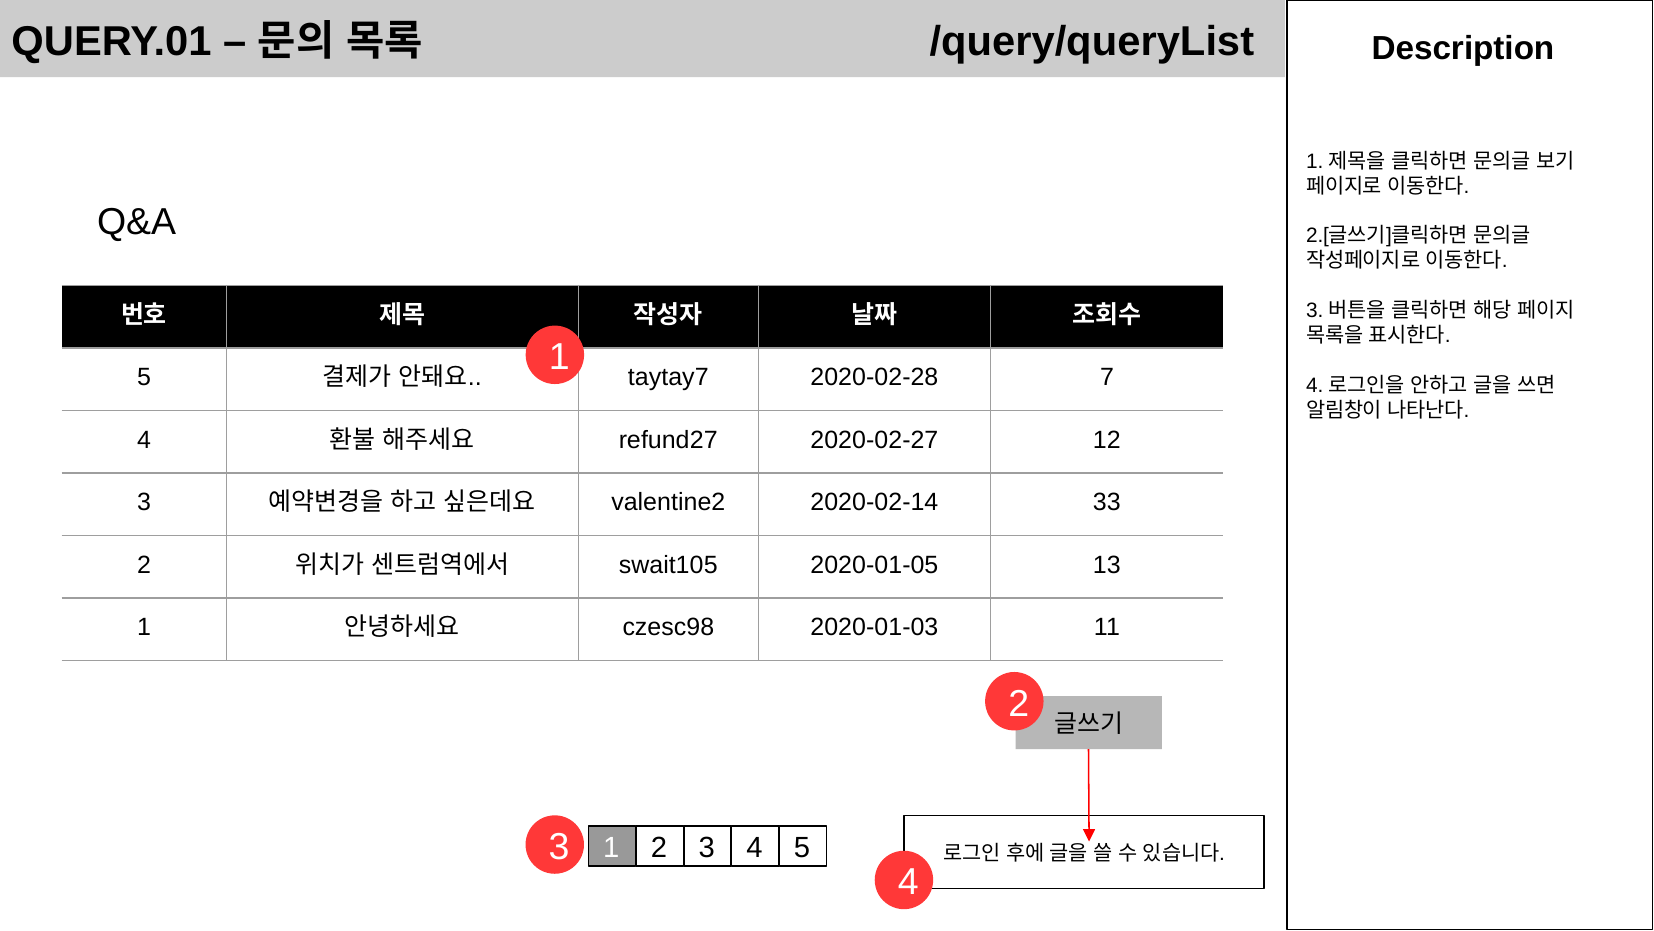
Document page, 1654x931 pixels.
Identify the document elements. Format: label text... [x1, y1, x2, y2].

table_header 작성자 [579, 286, 758, 347]
text_box 5 [779, 826, 827, 866]
text_box 로그인 후에 글을 쓸 수 있습니다. [904, 815, 1264, 889]
text_box 1. 제목을 클릭하면 문의글 보기 페이지로 이동한다. 2.[글쓰기]클릭하면 문의글 작성페이지로 이동한다. 3. 버튼을 클릭하면 해당 페이지 목록을 표시한다. 4. 로그인을 안하고 글을 쓰면 알림창이 나타난다. [1291, 0, 1641, 923]
table_cell 2 [62, 536, 226, 597]
table_cell 안녕하세요 [227, 599, 578, 660]
text_box Description [1291, 18, 1635, 77]
text_box 1 [525, 325, 585, 385]
text_box Q&A [28, 190, 246, 249]
text_box 3 [525, 815, 584, 874]
table_cell czesc98 [579, 599, 758, 660]
text_box 3 [683, 826, 731, 866]
text_box 4 [874, 850, 934, 910]
table_cell 13 [991, 536, 1223, 597]
table_header 번호 [62, 286, 226, 347]
table_cell 11 [991, 599, 1223, 660]
text_box 글쓰기 [1015, 696, 1162, 750]
table_cell 3 [62, 474, 226, 535]
text_box 2 [636, 826, 683, 866]
table_header 날짜 [759, 286, 990, 347]
table_cell 예약변경을 하고 싶은데요 [227, 474, 578, 535]
table_cell 2020-02-14 [759, 474, 990, 535]
table_cell 2020-01-03 [759, 599, 990, 660]
text_box QUERY.01 – 문의 목록 /query/queryList [0, 0, 1285, 78]
table_cell 1 [62, 599, 226, 660]
table_cell valentine2 [579, 474, 758, 535]
table_cell 2020-02-28 [759, 349, 990, 410]
table_cell 5 [62, 349, 226, 410]
text_box [1287, 0, 1653, 930]
table_cell 33 [991, 474, 1223, 535]
text_box 4 [731, 826, 779, 866]
table_cell 결제가 안돼요.. [227, 349, 578, 410]
table_cell swait105 [579, 536, 758, 597]
table_cell 4 [62, 411, 226, 472]
table_cell 2020-02-27 [759, 411, 990, 472]
table_cell 2020-01-05 [759, 536, 990, 597]
table_header 조회수 [991, 286, 1223, 347]
text_box 2 [985, 671, 1044, 731]
table_header 제목 [227, 286, 578, 347]
table_cell 12 [991, 411, 1223, 472]
table_cell taytay7 [579, 349, 758, 410]
table_cell refund27 [579, 411, 758, 472]
table_cell 7 [991, 349, 1223, 410]
table_cell 환불 해주세요 [227, 411, 578, 472]
table_cell 위치가 센트럼역에서 [227, 536, 578, 597]
text_box 1 [588, 826, 636, 866]
